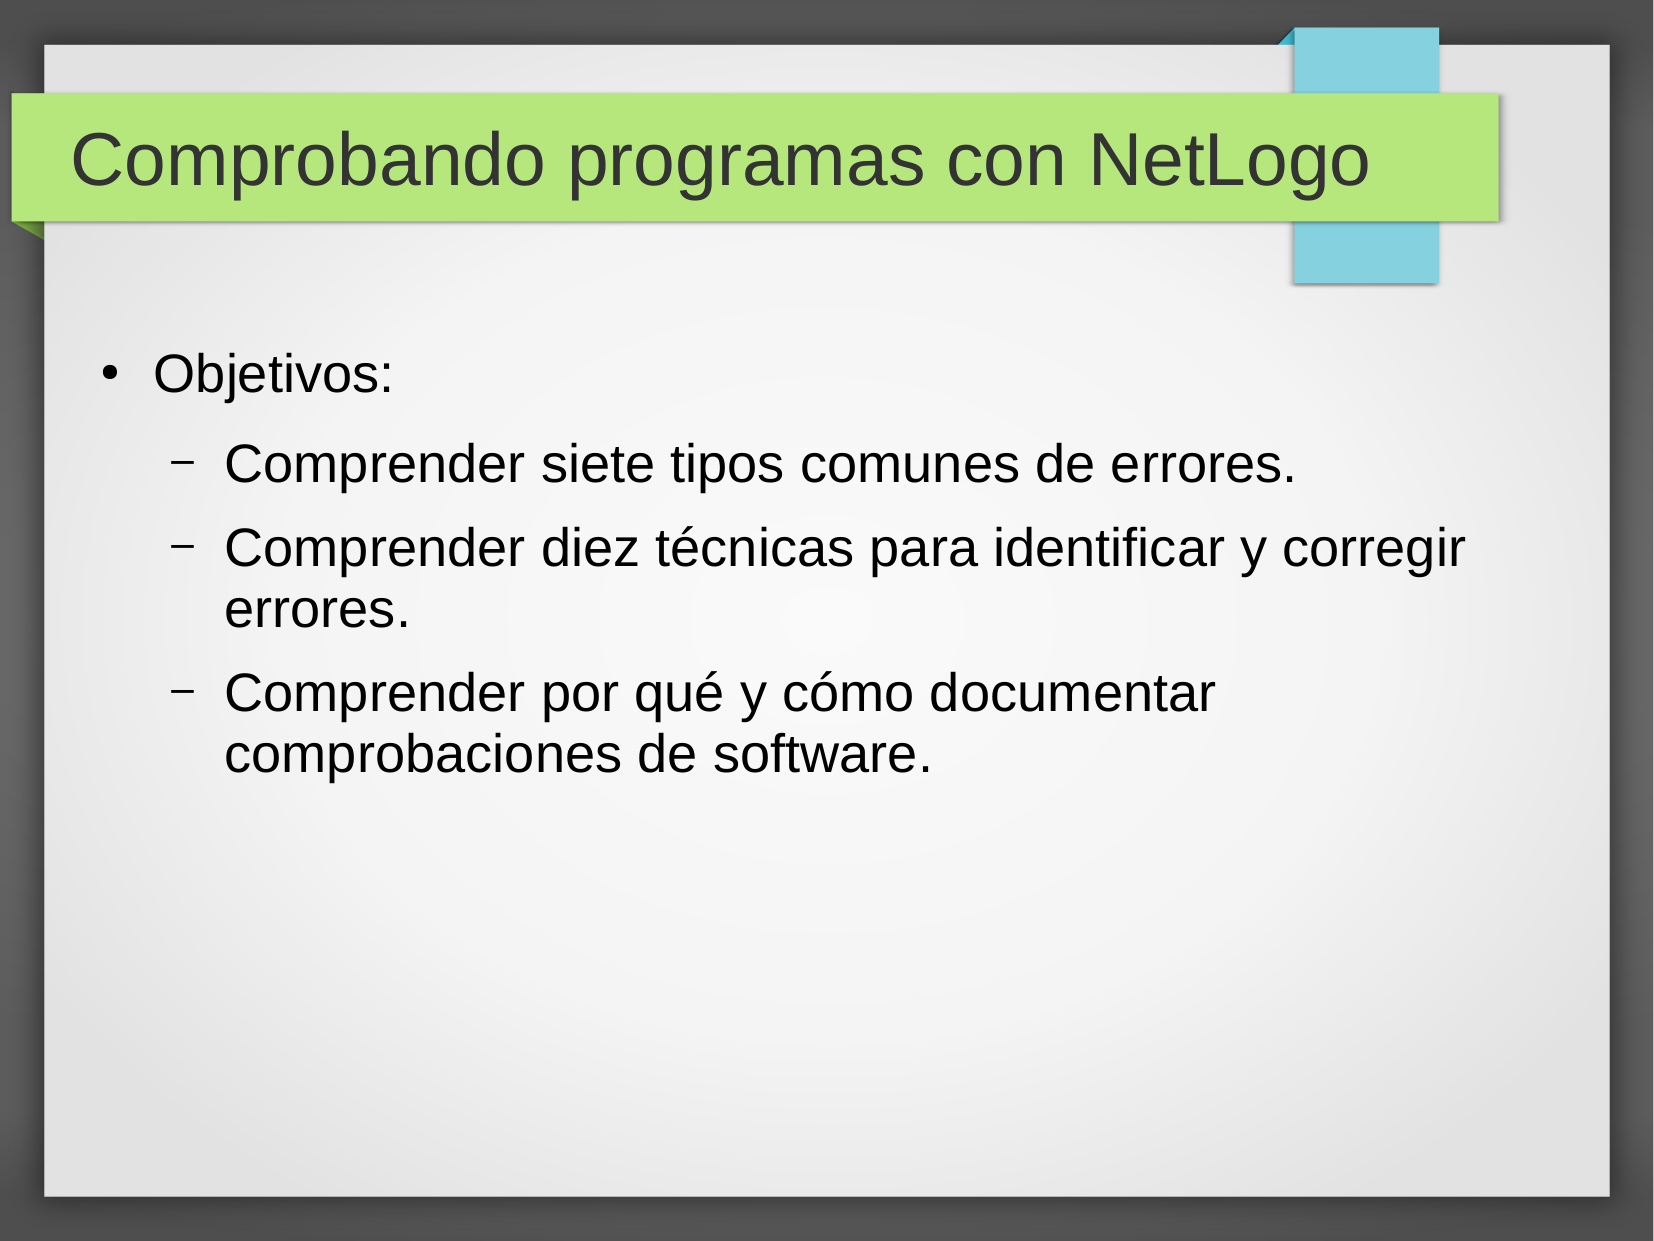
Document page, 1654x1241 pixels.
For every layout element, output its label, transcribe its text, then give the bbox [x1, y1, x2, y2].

picture [0, 0, 1654, 1241]
list Objetivos: Comprender siete tipos comunes de errores. Comprender diez técnicas para identificar y corregir errores. Comprender por qué y cómo documentar comprobaciones de software. [82, 343, 1538, 1063]
title Comprobando programas con NetLogo [70, 106, 1453, 213]
